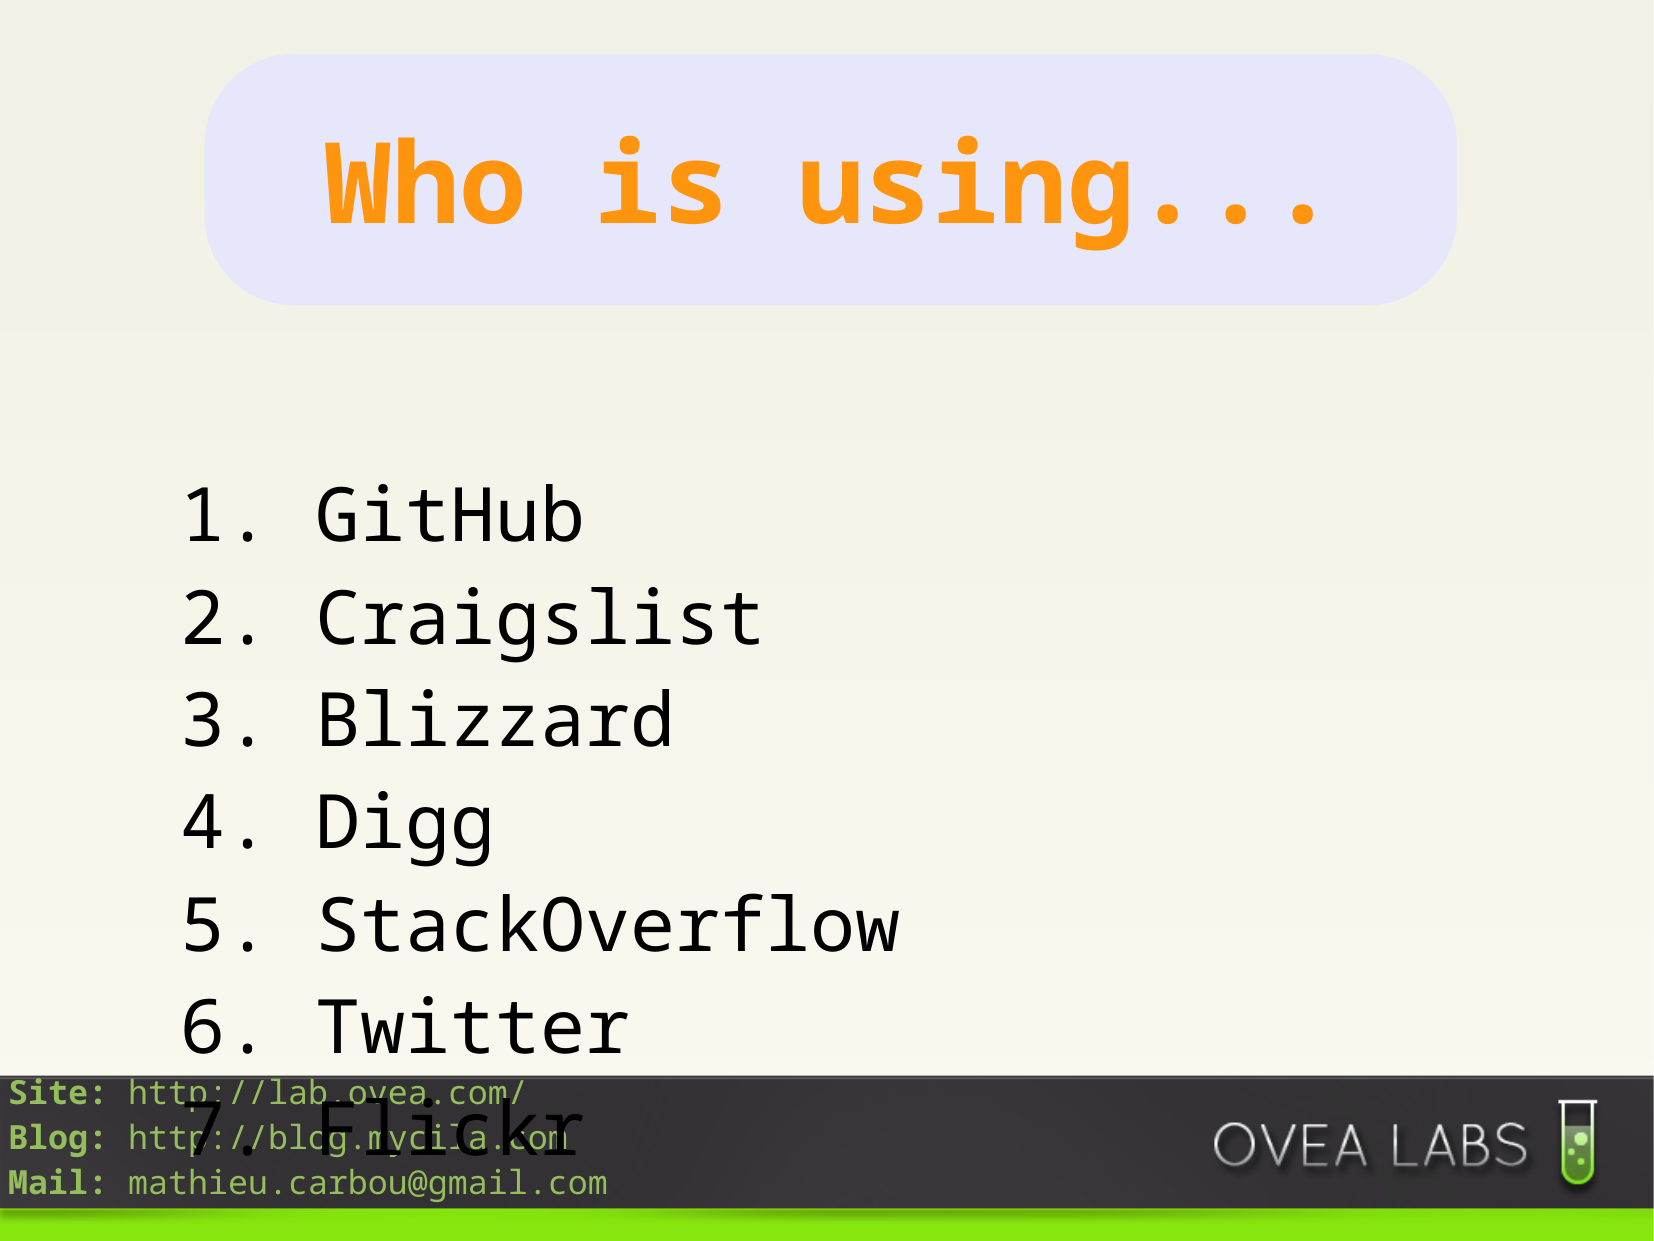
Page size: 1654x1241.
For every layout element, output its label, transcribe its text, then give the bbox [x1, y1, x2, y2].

picture [0, 0, 1654, 1241]
text_box Who is using... [204, 53, 1457, 306]
text_box GitHub Craigslist Blizzard Digg StackOverflow Twitter Flickr [165, 454, 1517, 995]
